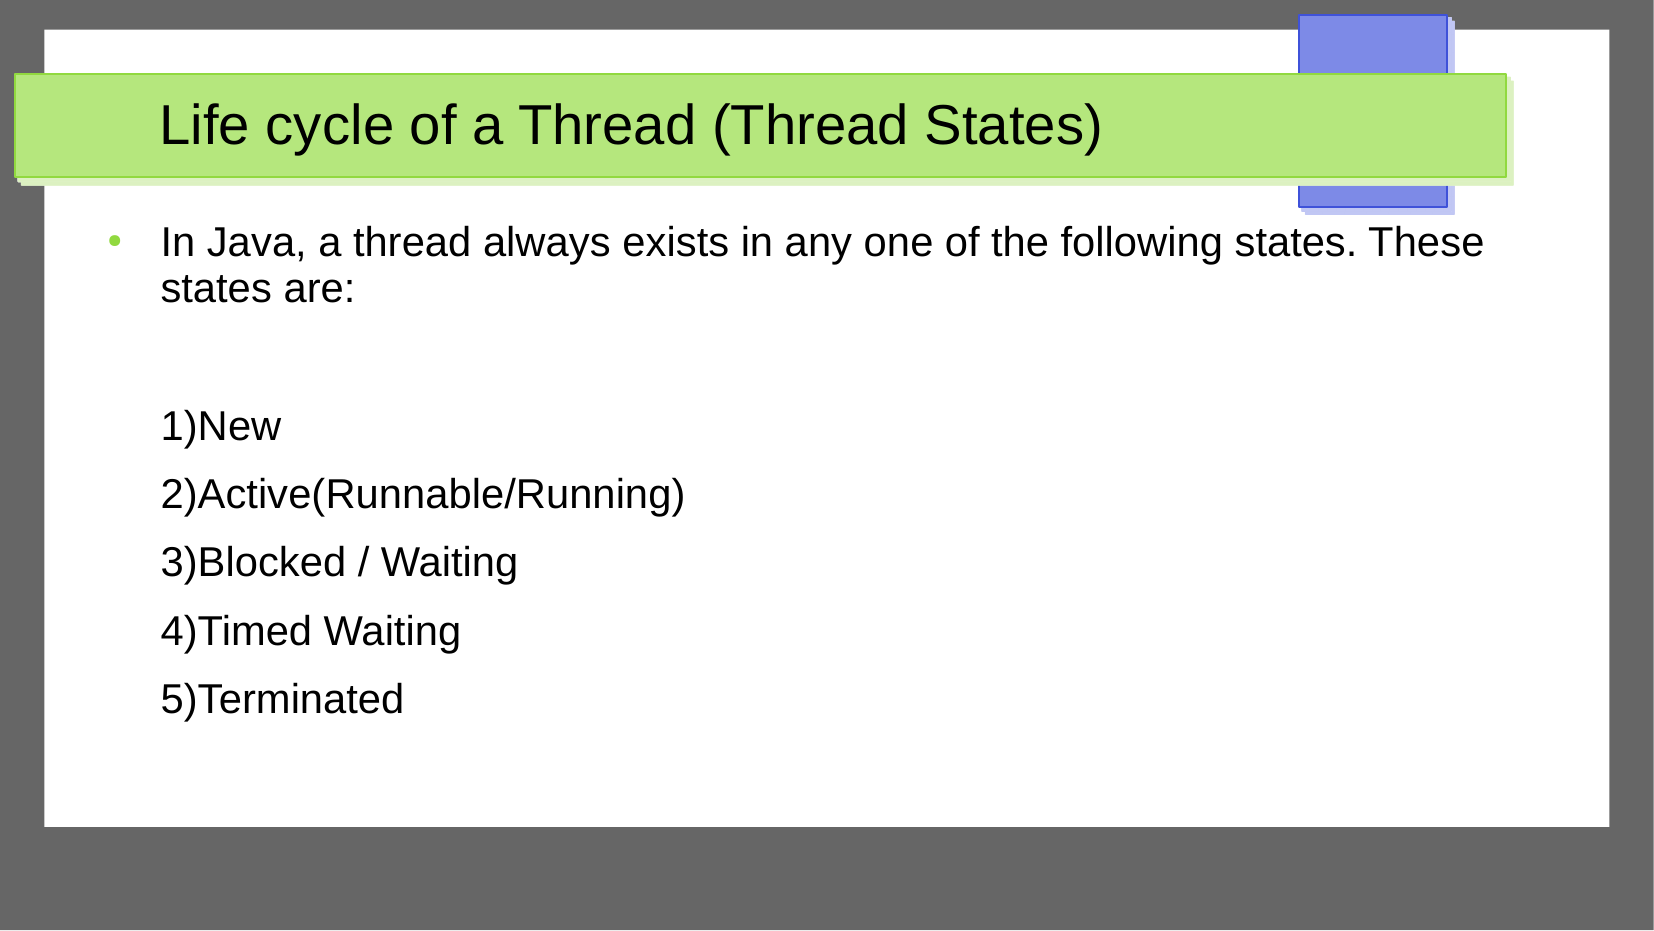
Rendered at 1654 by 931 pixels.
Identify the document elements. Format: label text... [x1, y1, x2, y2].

title Life cycle of a Thread (Thread States) [88, 73, 1506, 178]
list In Java, a thread always exists in any one of the following states. These states are: 1)New 2)Active(Runnable/Running) 3)Blocked / Waiting 4)Timed Waiting 5)Terminated [89, 150, 1567, 741]
